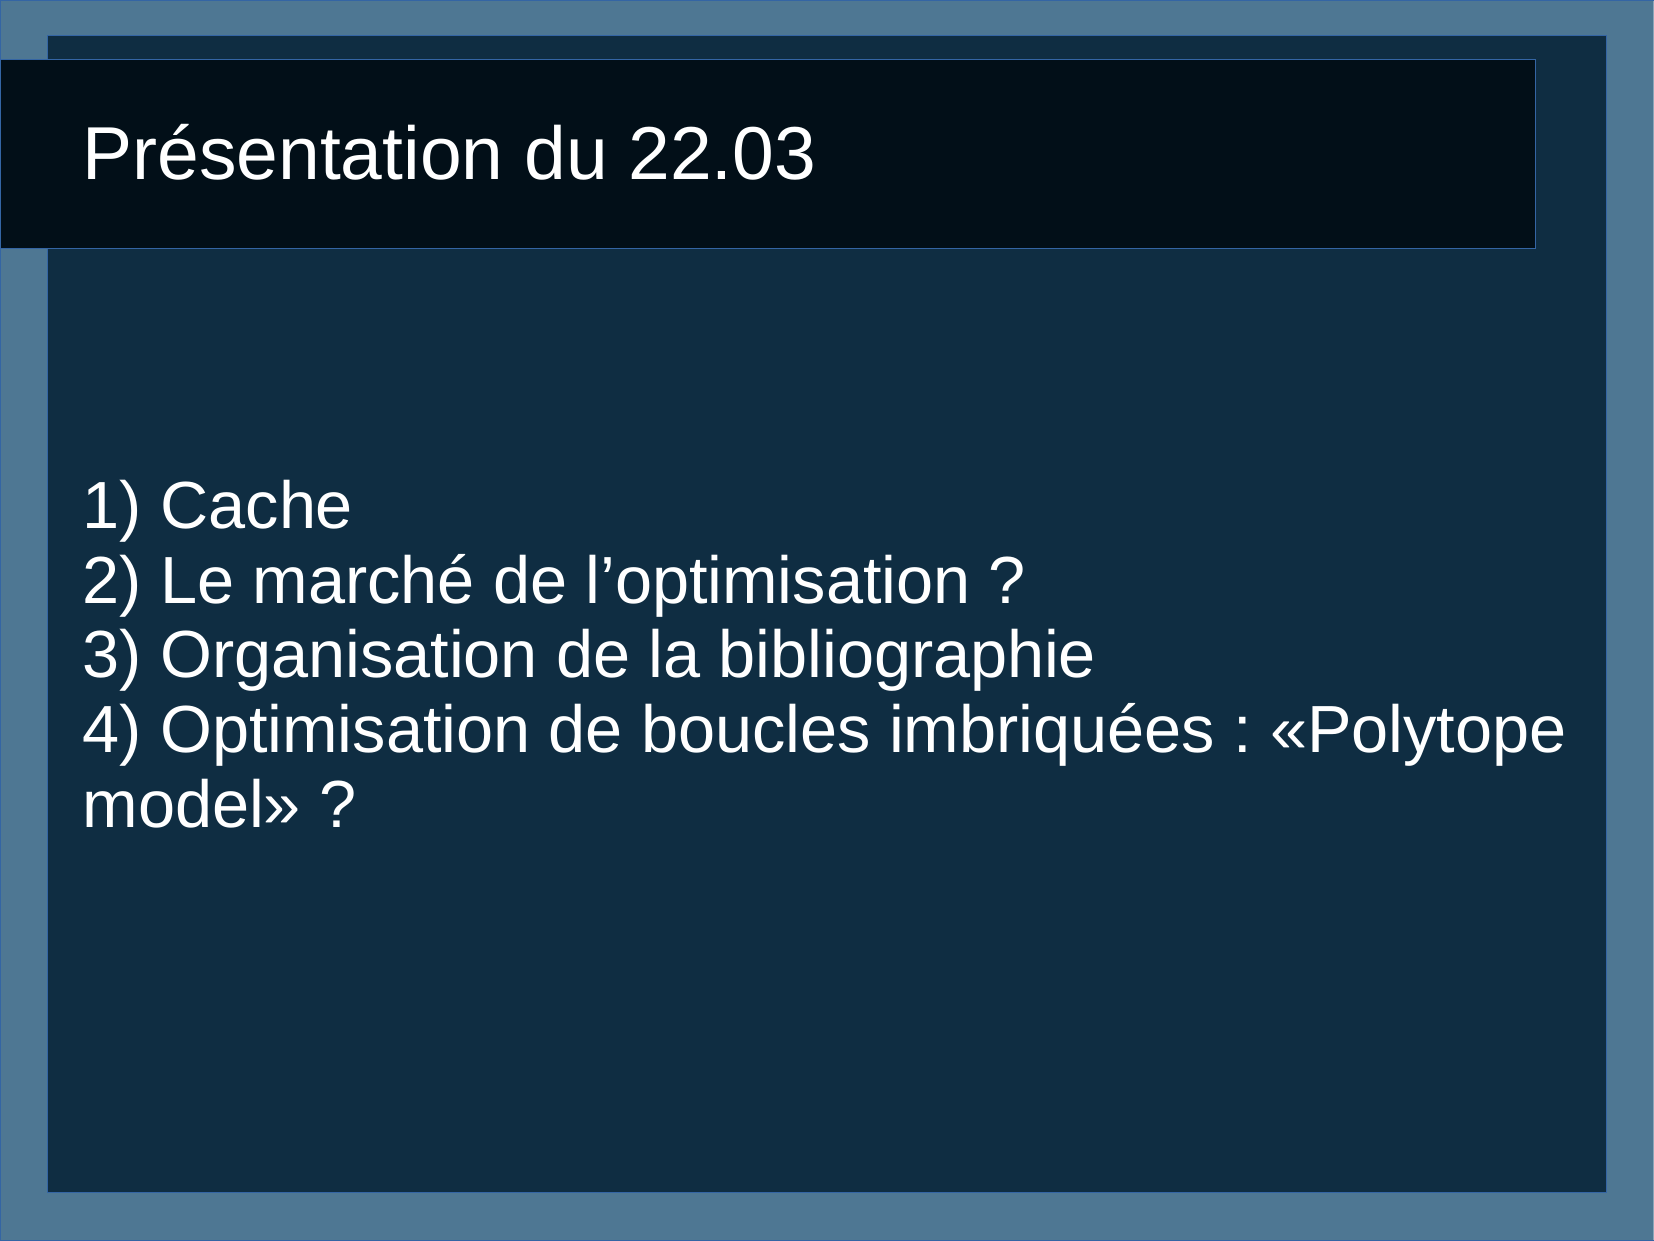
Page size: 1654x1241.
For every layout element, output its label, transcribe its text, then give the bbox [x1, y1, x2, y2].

subtitle Cache Le marché de l’optimisation ? Organisation de la bibliographie Optimisation de boucles imbriquées : «Polytope model» ? [82, 295, 1571, 1015]
title Présentation du 22.03 [82, 94, 1264, 213]
